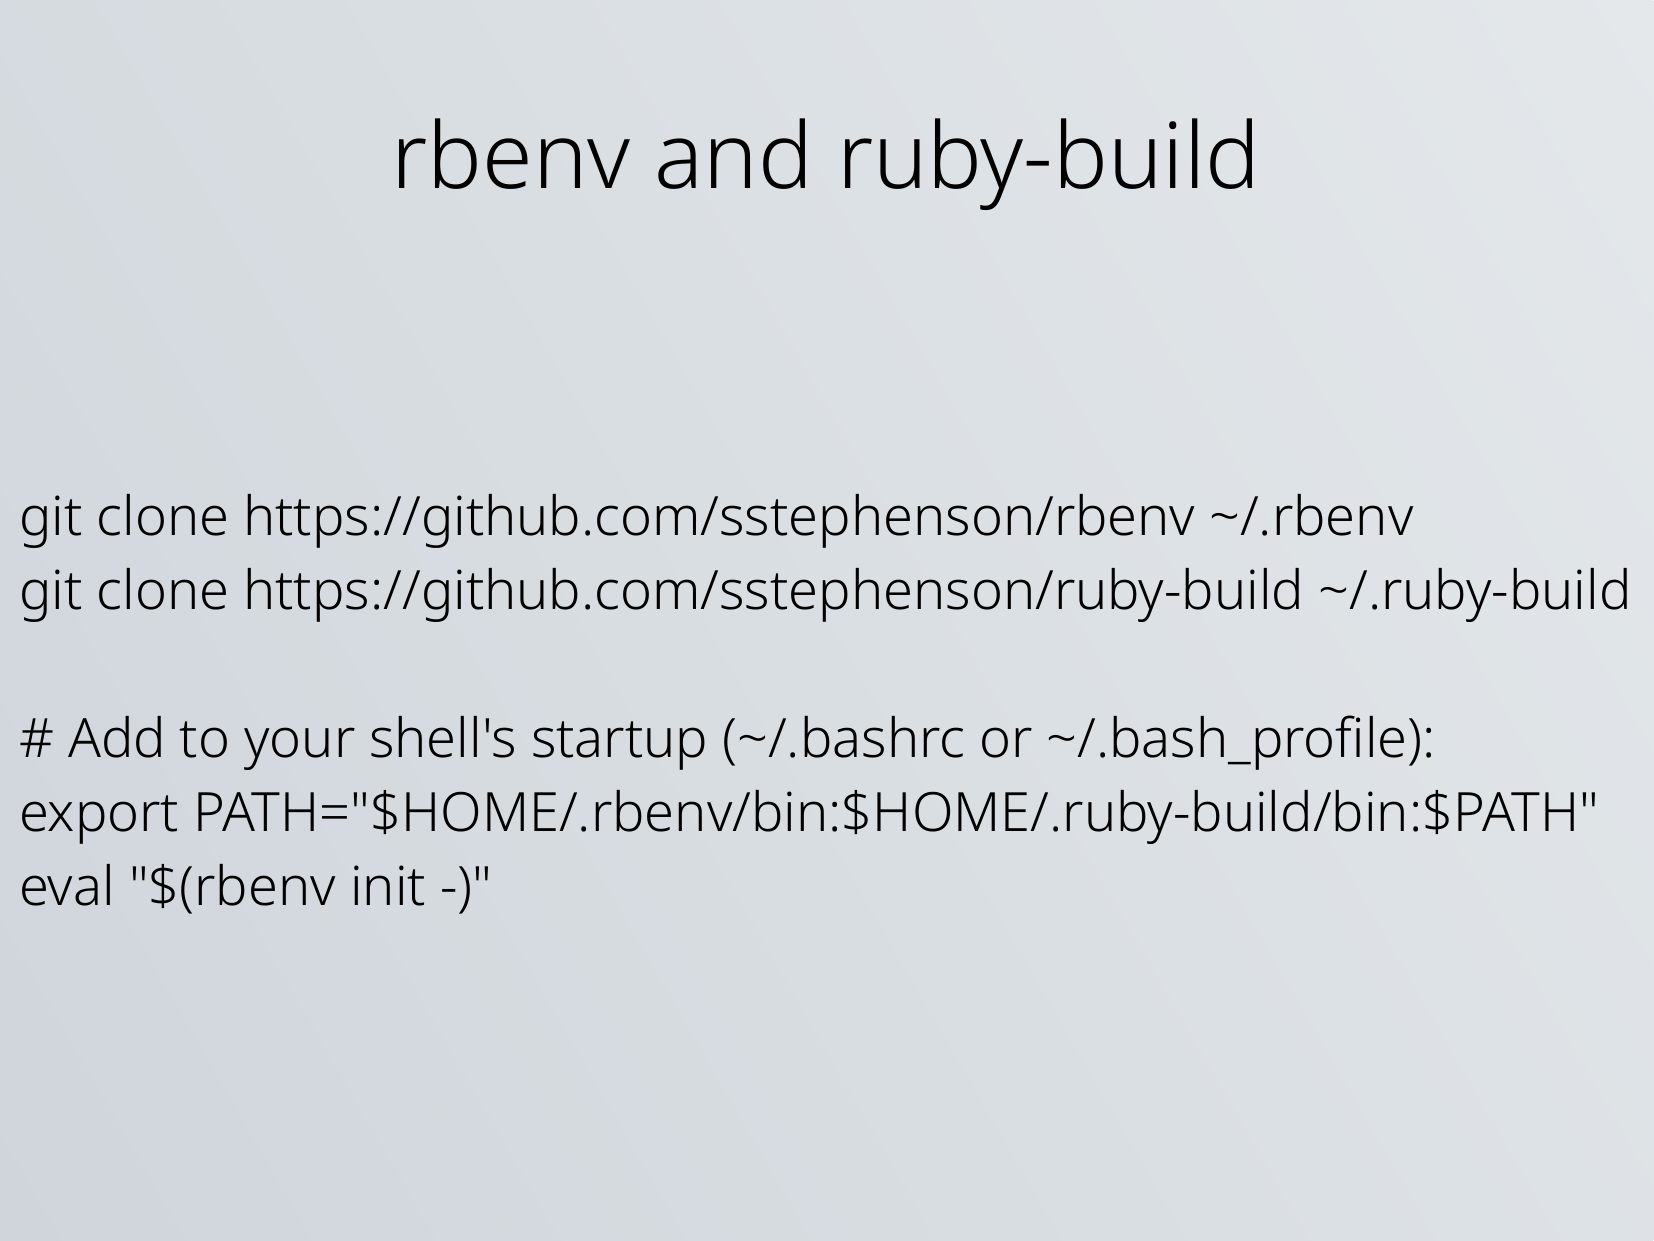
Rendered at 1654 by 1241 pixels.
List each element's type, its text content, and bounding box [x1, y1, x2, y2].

title rbenv and ruby-build [239, 49, 1414, 257]
subtitle git clone https://github.com/sstephenson/rbenv ~/.rbenv git clone https://github.com/sstephenson/ruby-build ~/.ruby-build # Add to your shell's startup (~/.bashrc or ~/.bash_profile): export PATH="$HOME/.rbenv/bin:$HOME/.ruby-build/bin:$PATH" eval "$(rbenv init -)" [112, 290, 1541, 1109]
